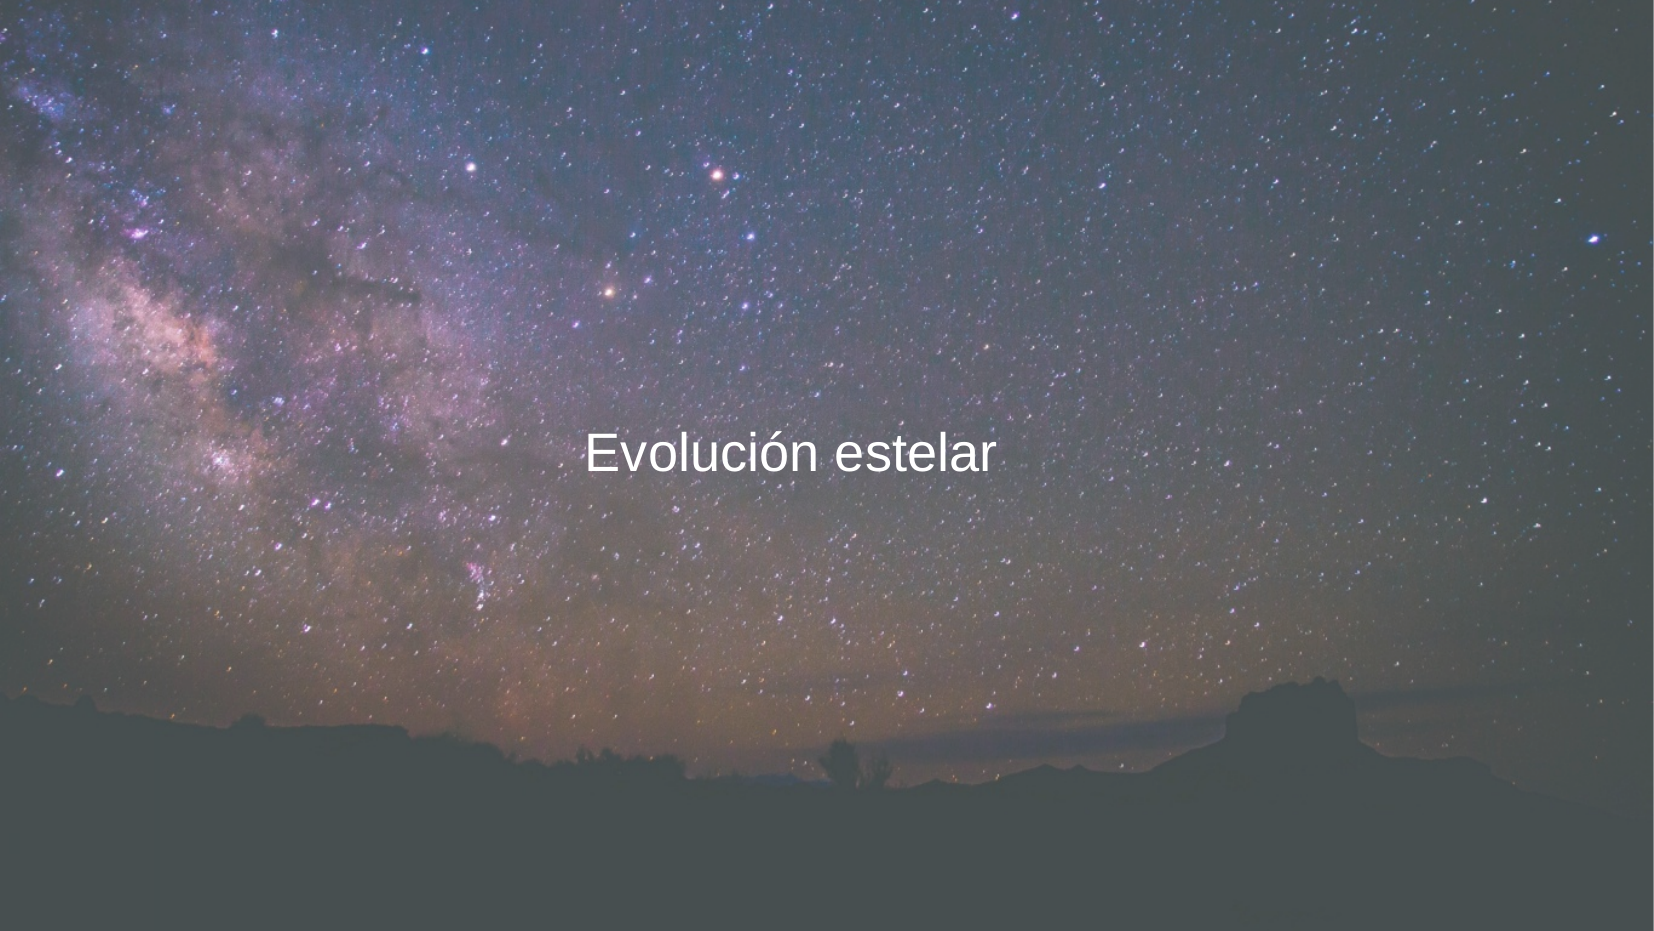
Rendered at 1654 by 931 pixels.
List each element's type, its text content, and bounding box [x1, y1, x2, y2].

subtitle Evolución estelar [47, 389, 1536, 591]
